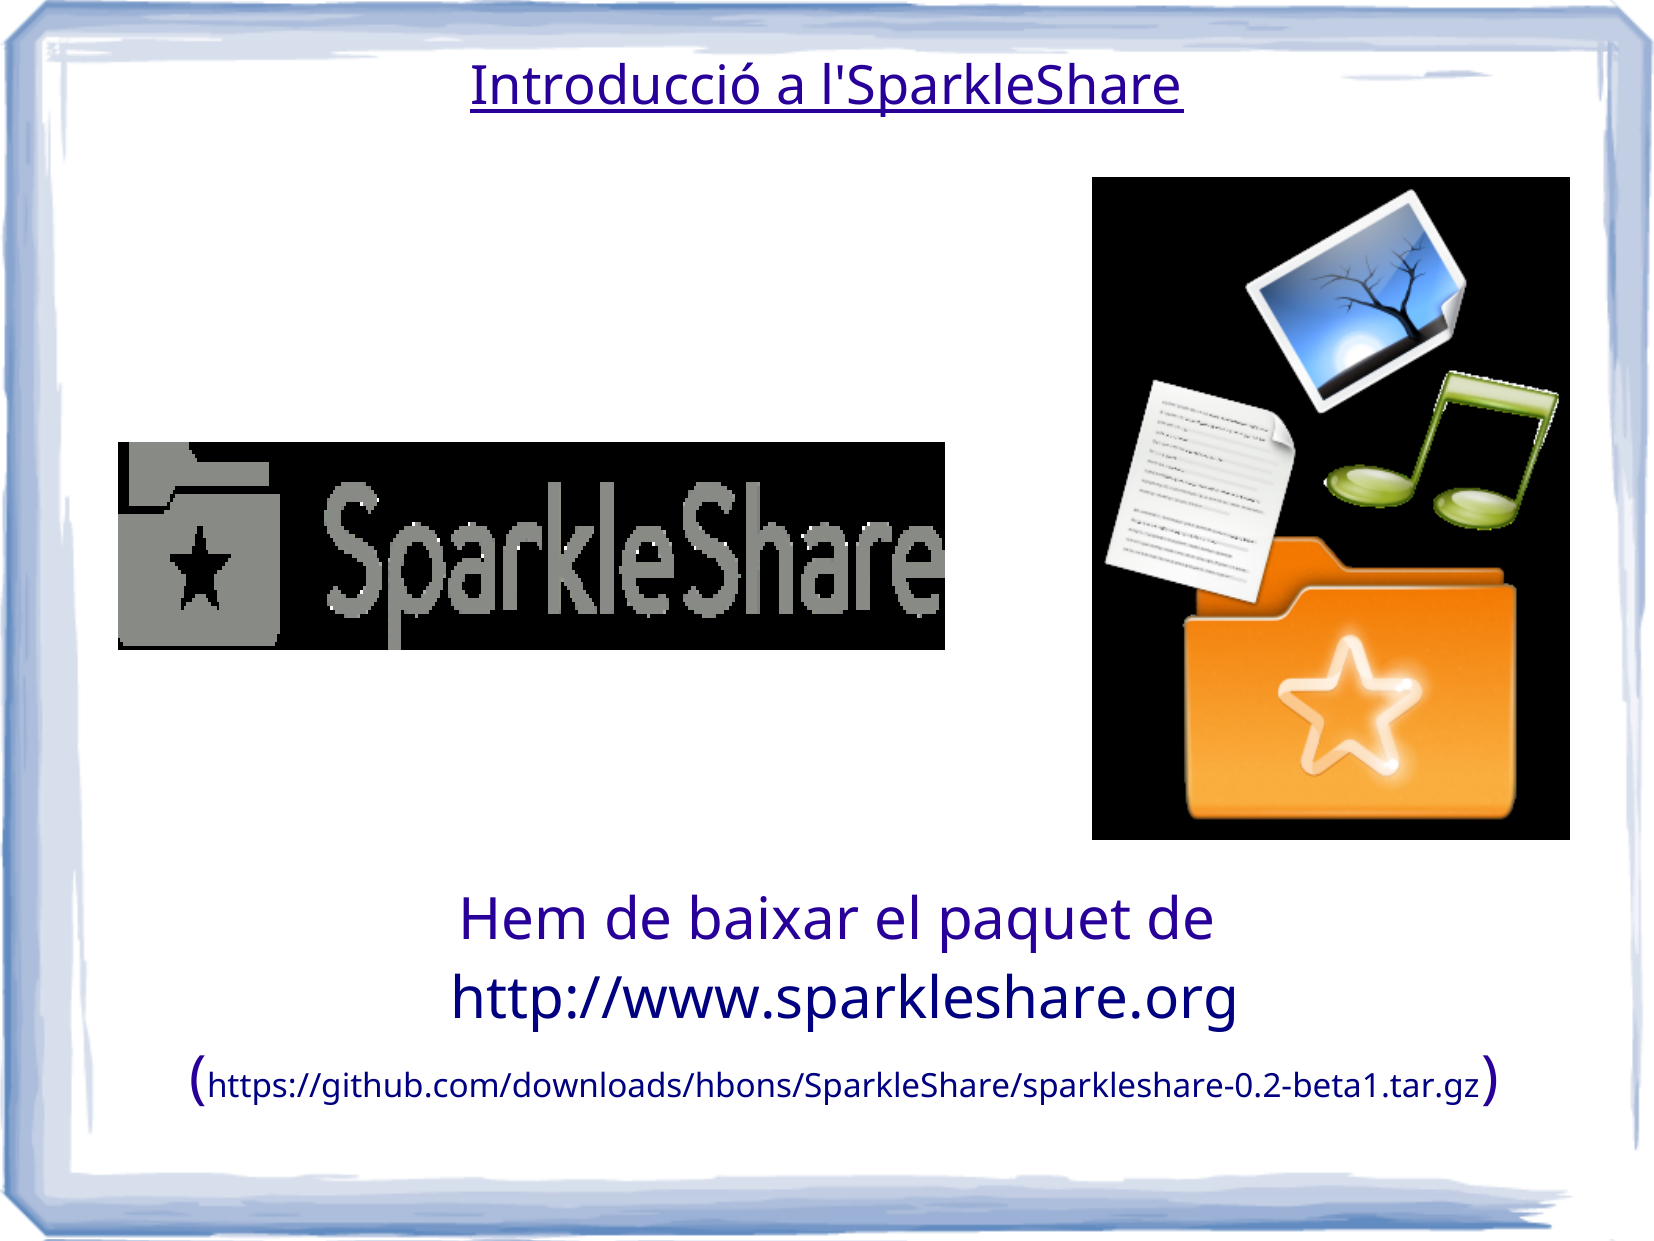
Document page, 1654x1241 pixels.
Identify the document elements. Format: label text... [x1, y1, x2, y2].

title Introducció a l'SparkleShare [82, 49, 1571, 119]
picture [0, 0, 1654, 1241]
subtitle Hem de baixar el paquet de http://www.sparkleshare.org (https://github.com/downloads/hbons/SparkleShare/sparkleshare-0.2-beta1.tar.gz) [118, 856, 1571, 1136]
